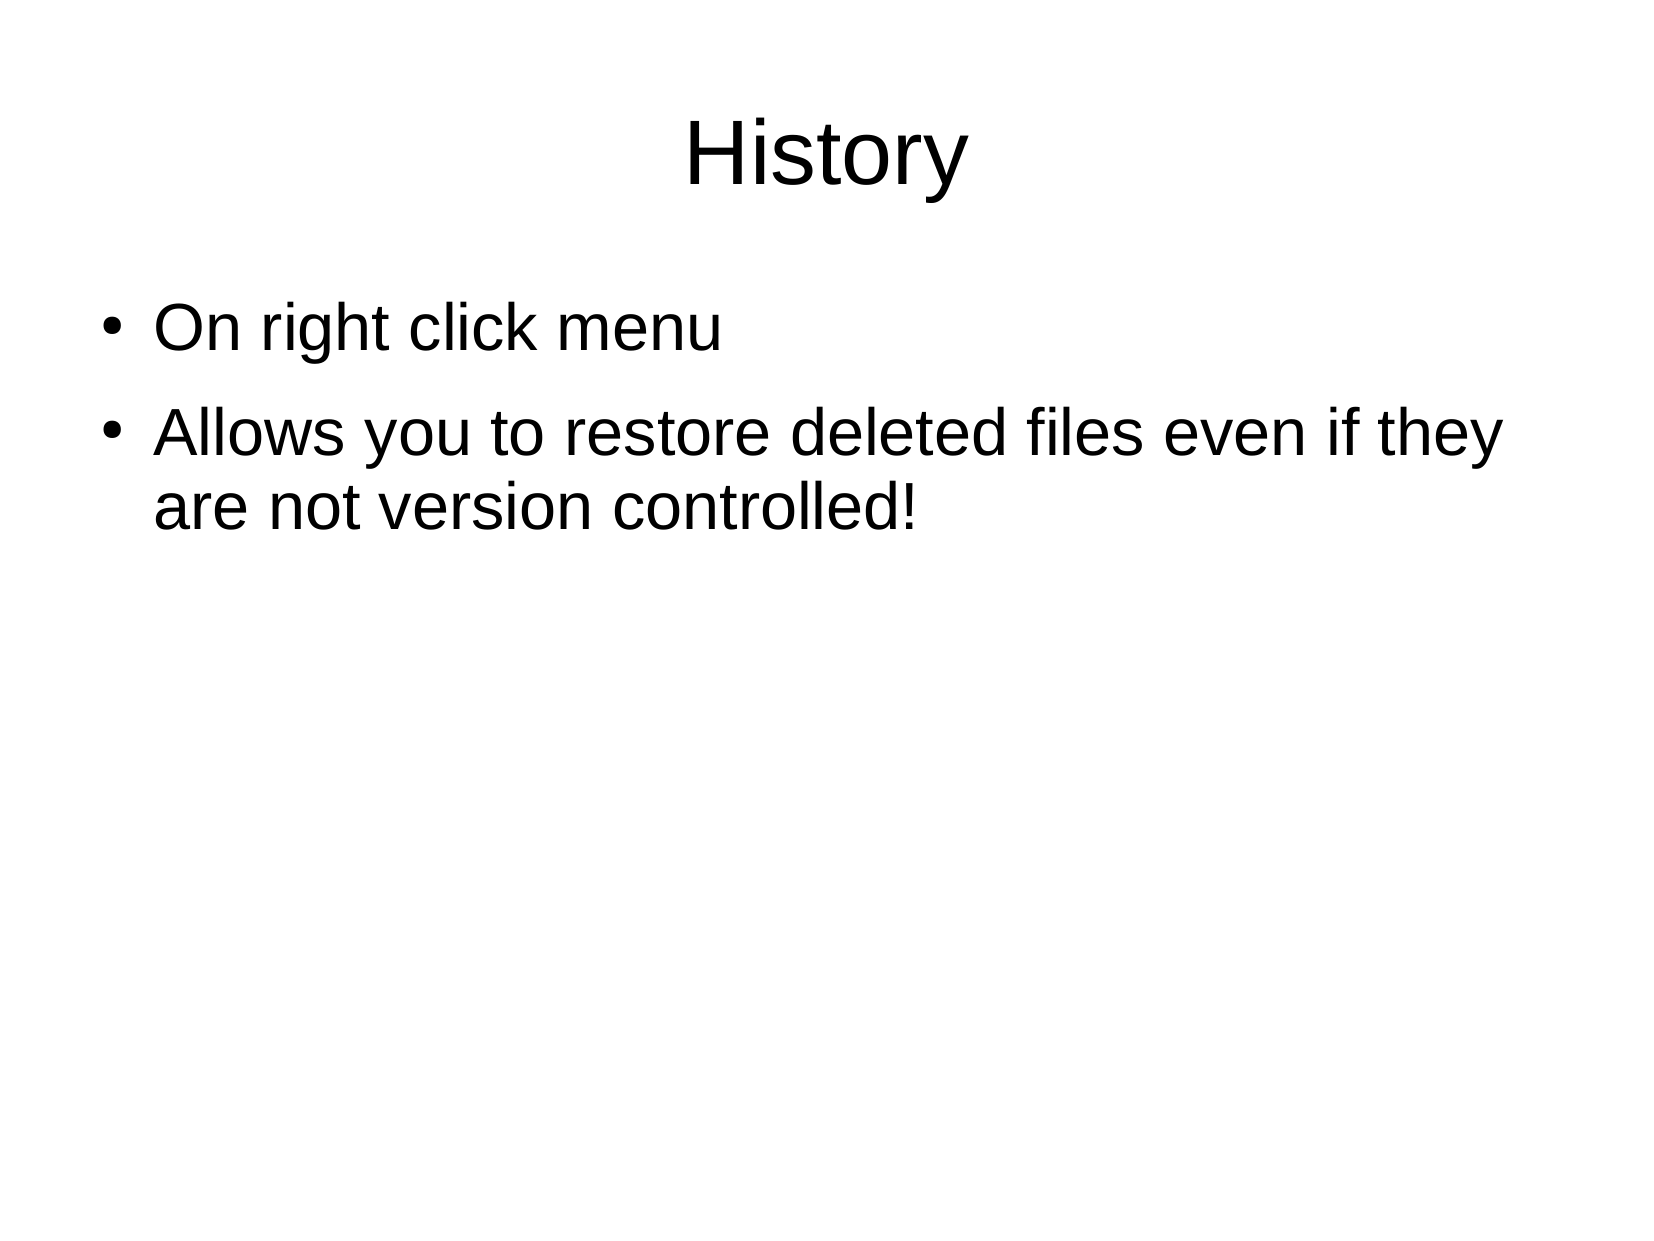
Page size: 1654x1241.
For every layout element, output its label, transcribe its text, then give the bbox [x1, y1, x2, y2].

list On right click menu Allows you to restore deleted files even if they are not version controlled! [82, 290, 1571, 1010]
title History [82, 49, 1571, 257]
